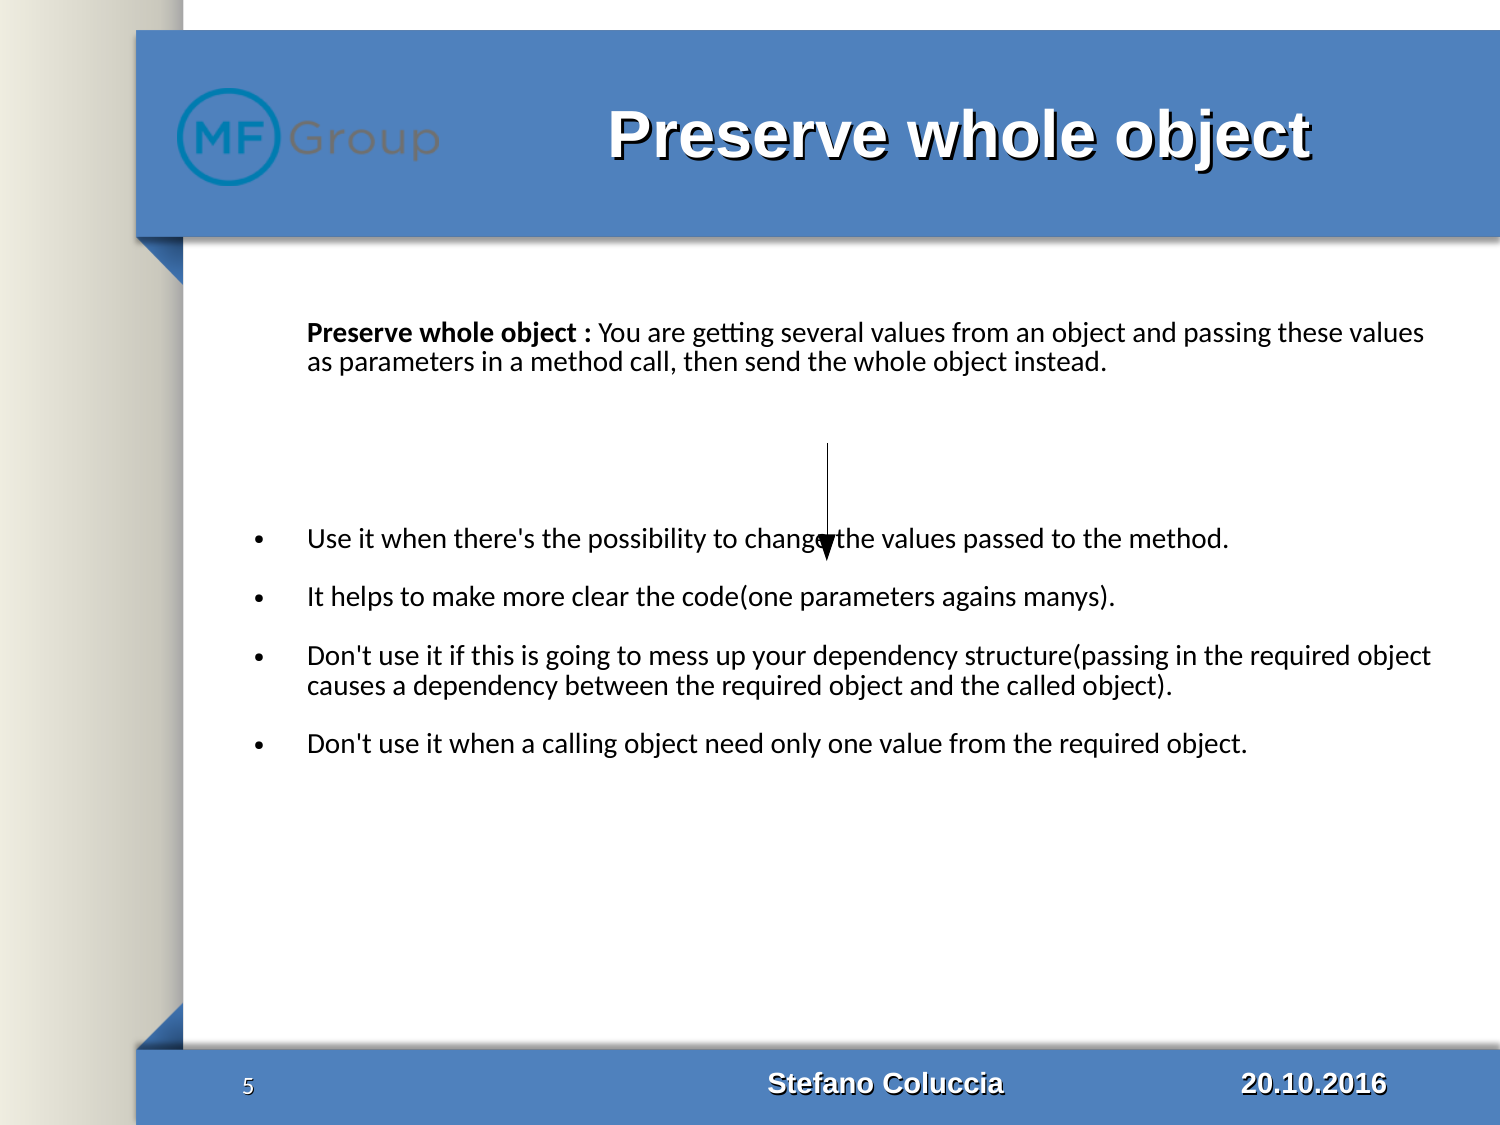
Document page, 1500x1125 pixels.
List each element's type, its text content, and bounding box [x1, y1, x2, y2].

title Preserve whole object [472, 57, 1447, 211]
picture [0, 0, 1500, 1125]
title 20.10.2016 [1151, 1062, 1477, 1105]
list Preserve whole object : You are getting several values from an object and passing these values as parameters in a method call, then send the whole object instead. Use it when there's the possibility to change the values passed to the method. It helps to make more clear the code(one parameters agains manys). Don't use it if this is going to mess up your dependency structure(passing in the required object causes a dependency between the required object and the called object). Don't use it when a calling object need only one value from the required object. [236, 261, 1453, 1071]
title Stefano Coluccia [738, 1062, 1034, 1105]
